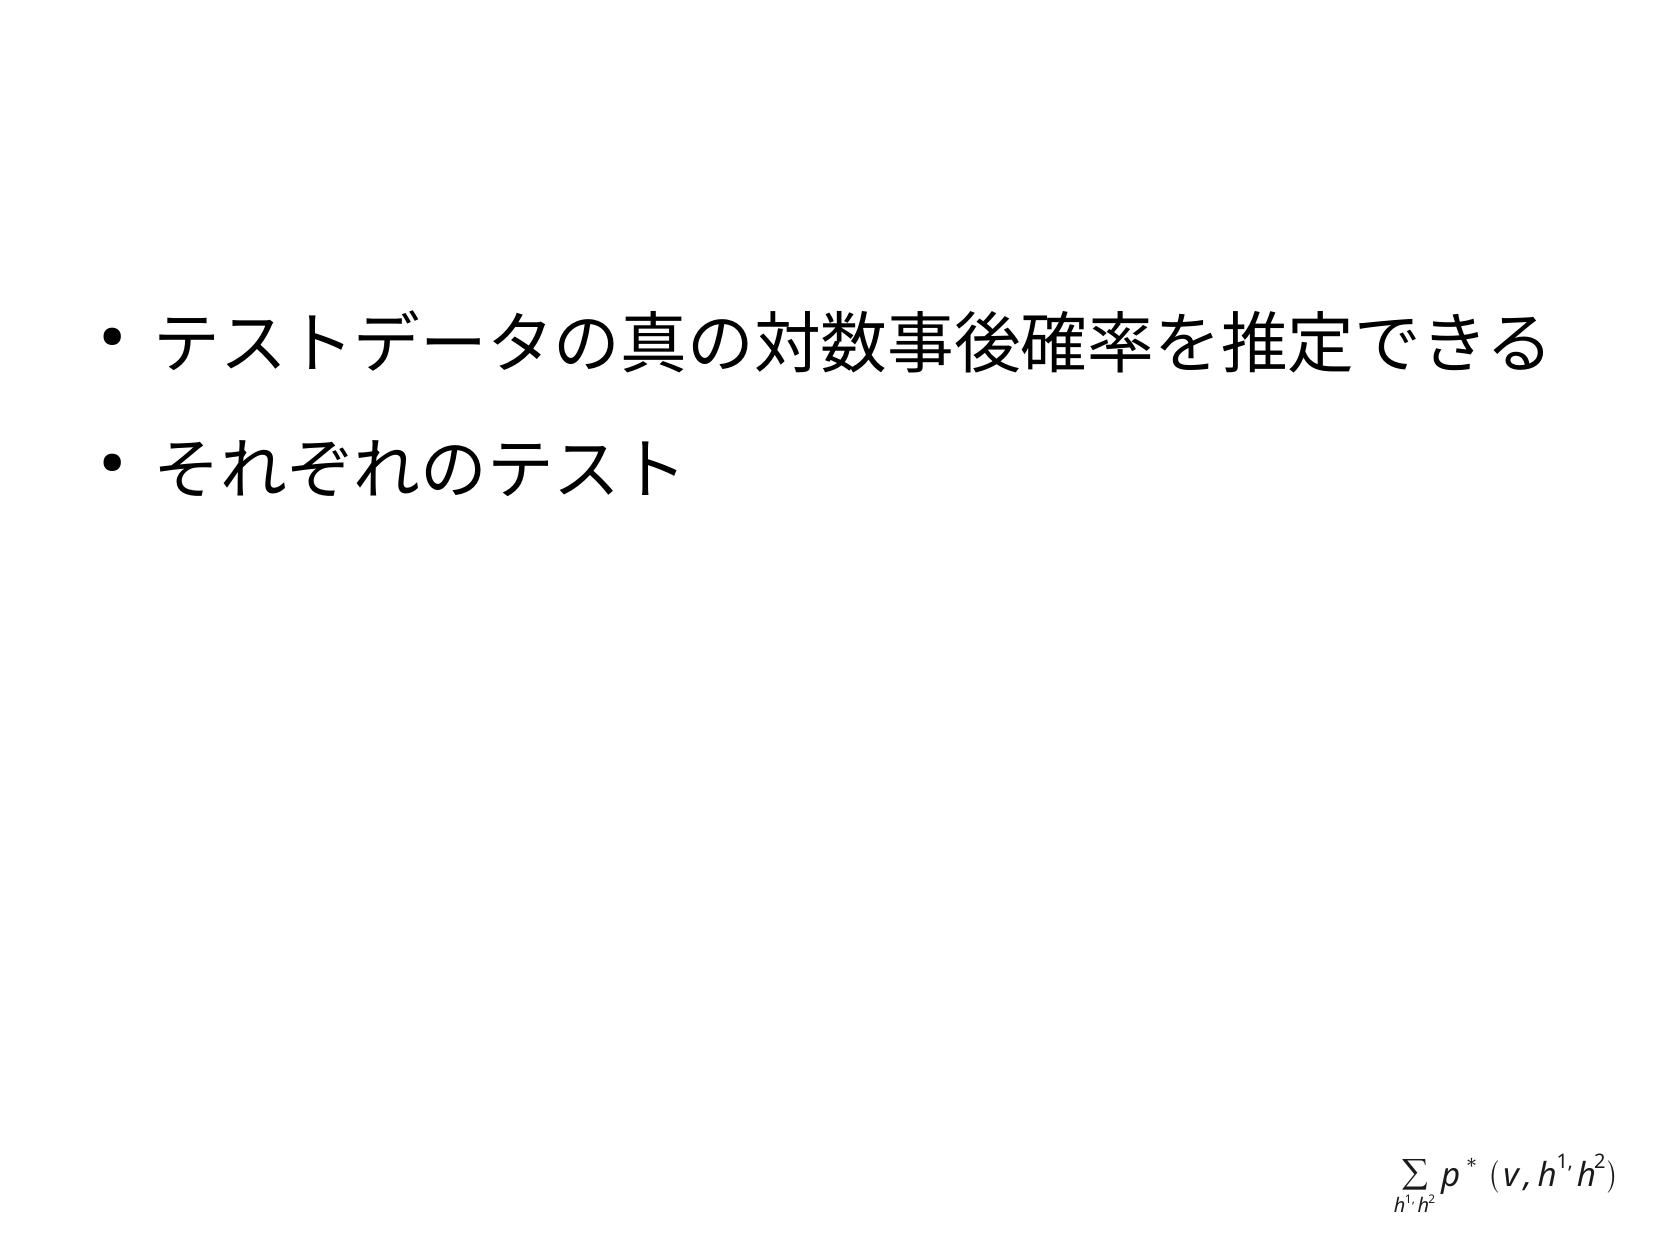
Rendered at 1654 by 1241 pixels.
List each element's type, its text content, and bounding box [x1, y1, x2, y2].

list テストデータの真の対数事後確率を推定できる それぞれのテスト [82, 290, 1571, 1152]
chart [1387, 1151, 1623, 1215]
